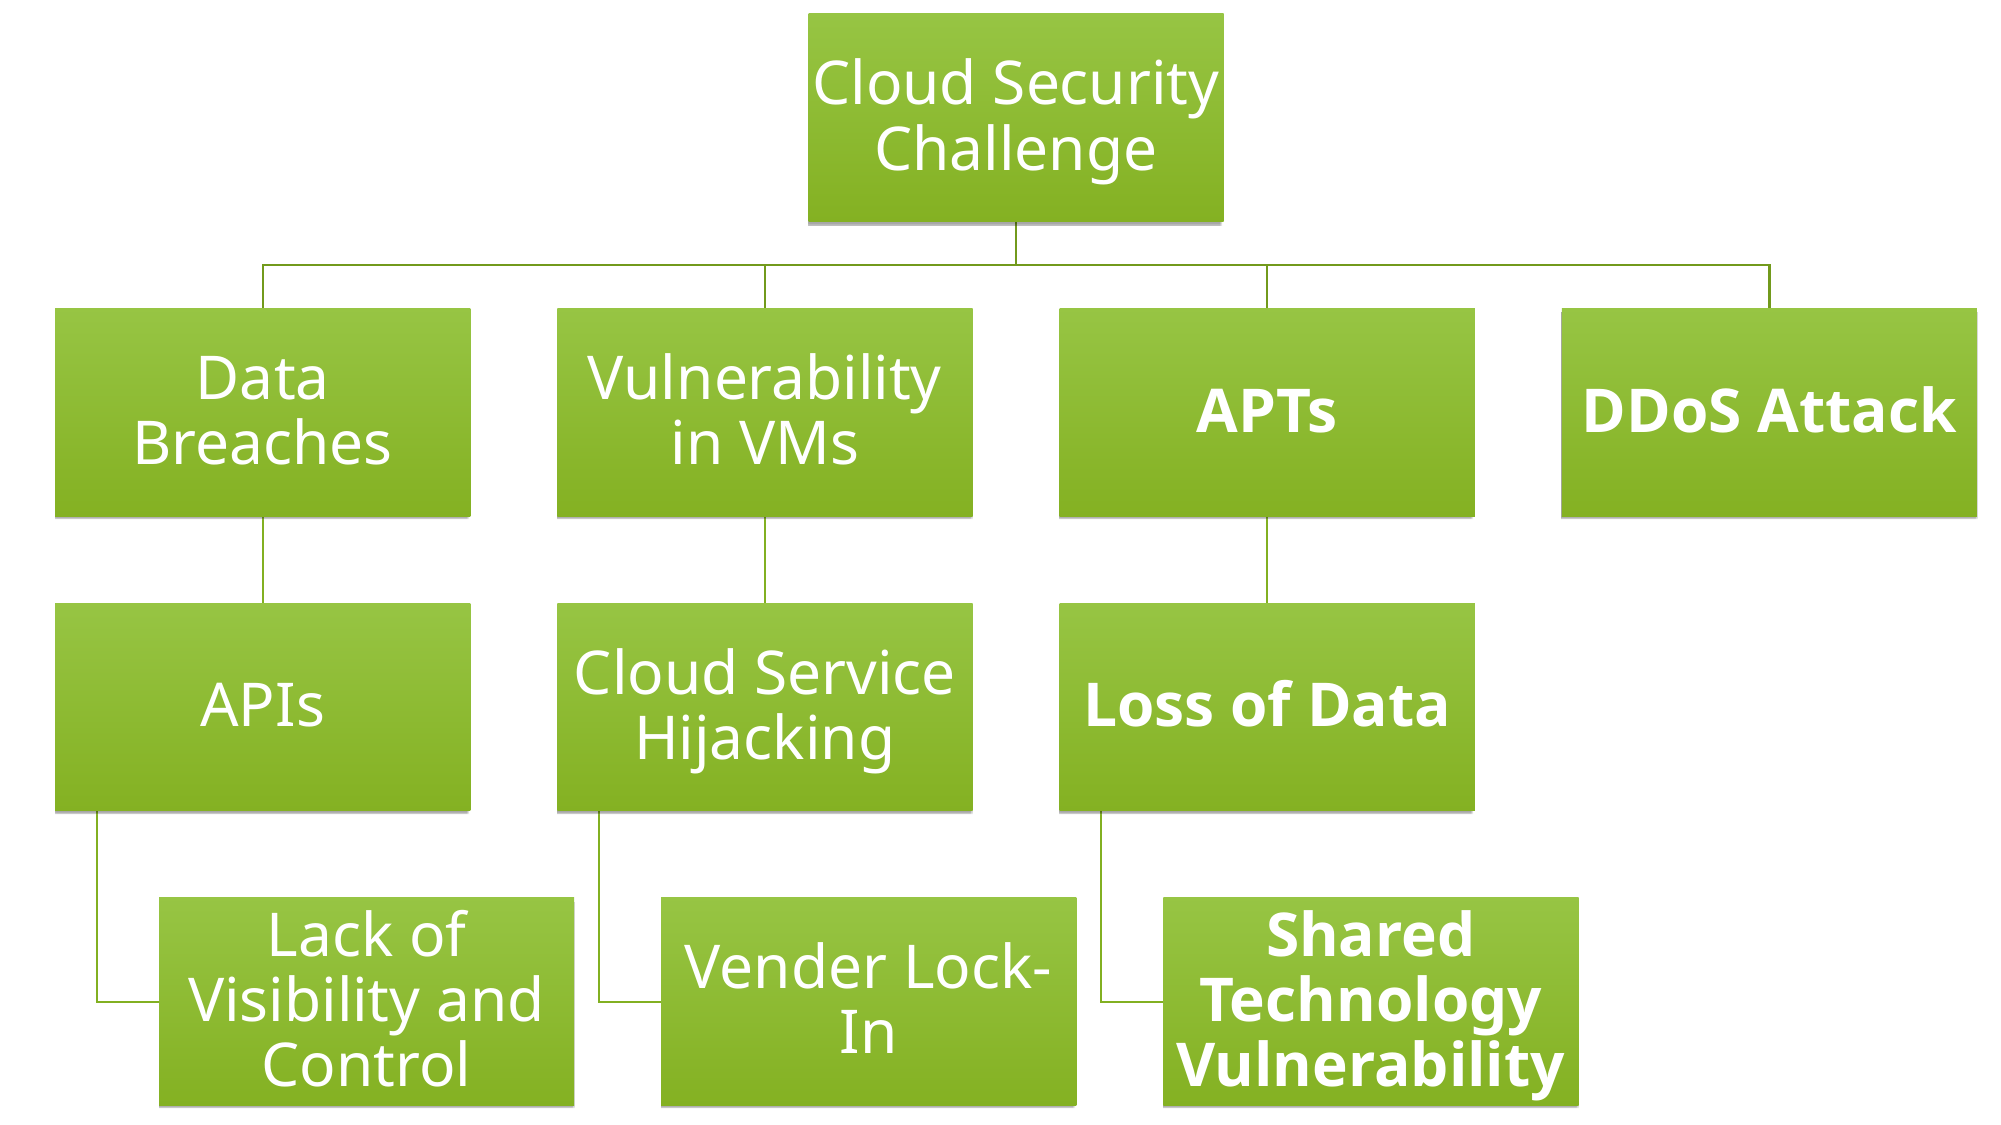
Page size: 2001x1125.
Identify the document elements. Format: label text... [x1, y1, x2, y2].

text_box APIs [55, 603, 471, 811]
text_box Cloud Security Challenge [808, 13, 1224, 222]
text_box DDoS Attack [1561, 308, 1977, 517]
text_box Cloud Service Hijacking [557, 603, 973, 811]
text_box APTs [1059, 308, 1475, 517]
text_box Vulnerability in VMs [557, 308, 973, 517]
text_box Shared Technology Vulnerability [1163, 897, 1579, 1106]
text_box Data Breaches [55, 308, 471, 517]
text_box Loss of Data [1059, 603, 1475, 811]
text_box Vender Lock-In [661, 897, 1077, 1106]
text_box Lack of Visibility and Control [159, 897, 575, 1106]
